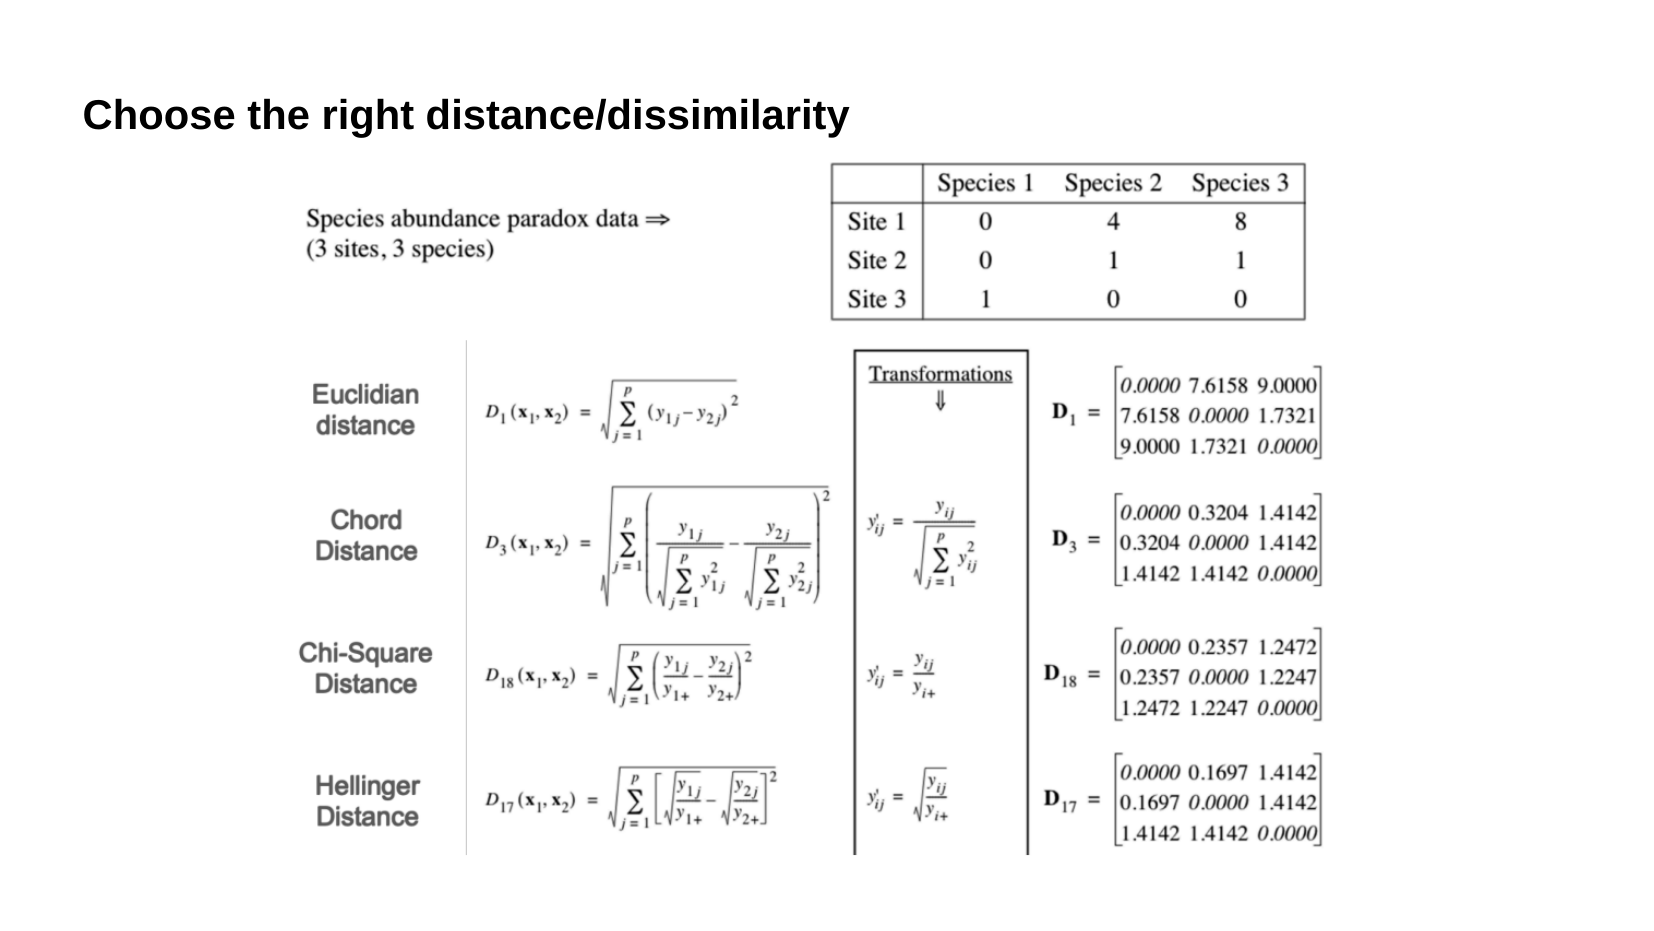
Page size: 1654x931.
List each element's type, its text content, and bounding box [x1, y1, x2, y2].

title Choose the right distance/dissimilarity [82, 37, 1571, 193]
picture [240, 149, 1388, 866]
